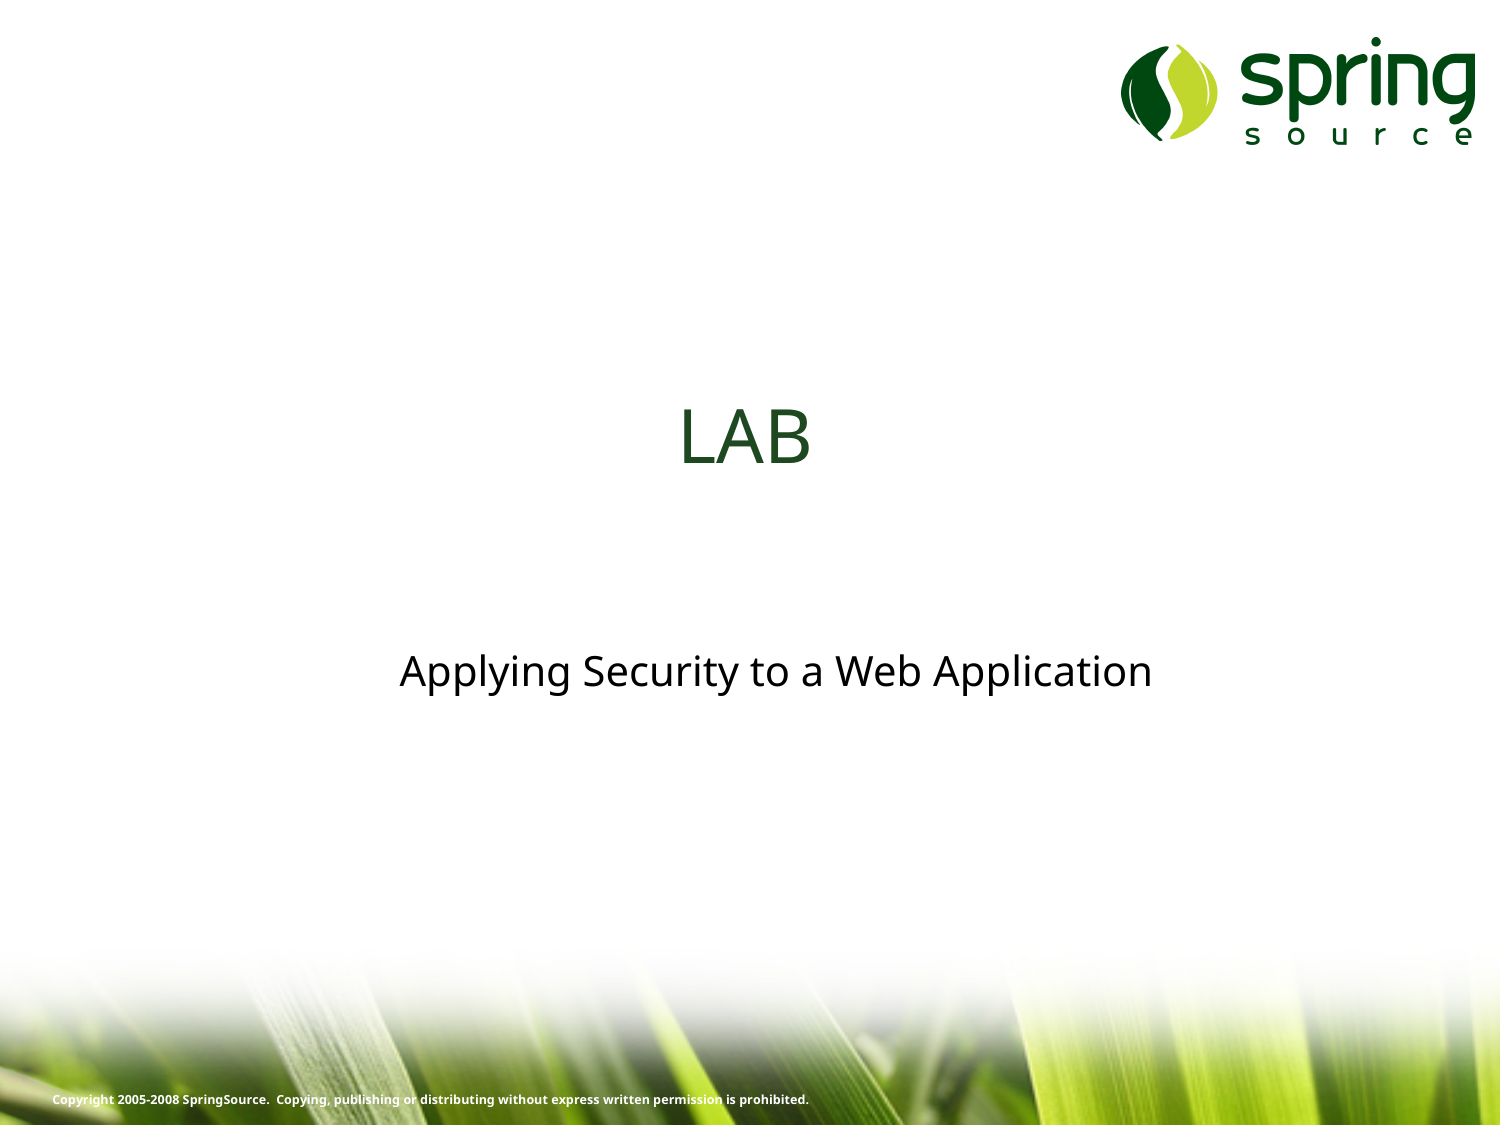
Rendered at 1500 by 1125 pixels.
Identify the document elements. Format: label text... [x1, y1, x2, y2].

title LAB [107, 340, 1383, 529]
subtitle Applying Security to a Web Application [214, 499, 1265, 788]
picture [1121, 37, 1475, 145]
picture [0, 944, 1500, 1125]
